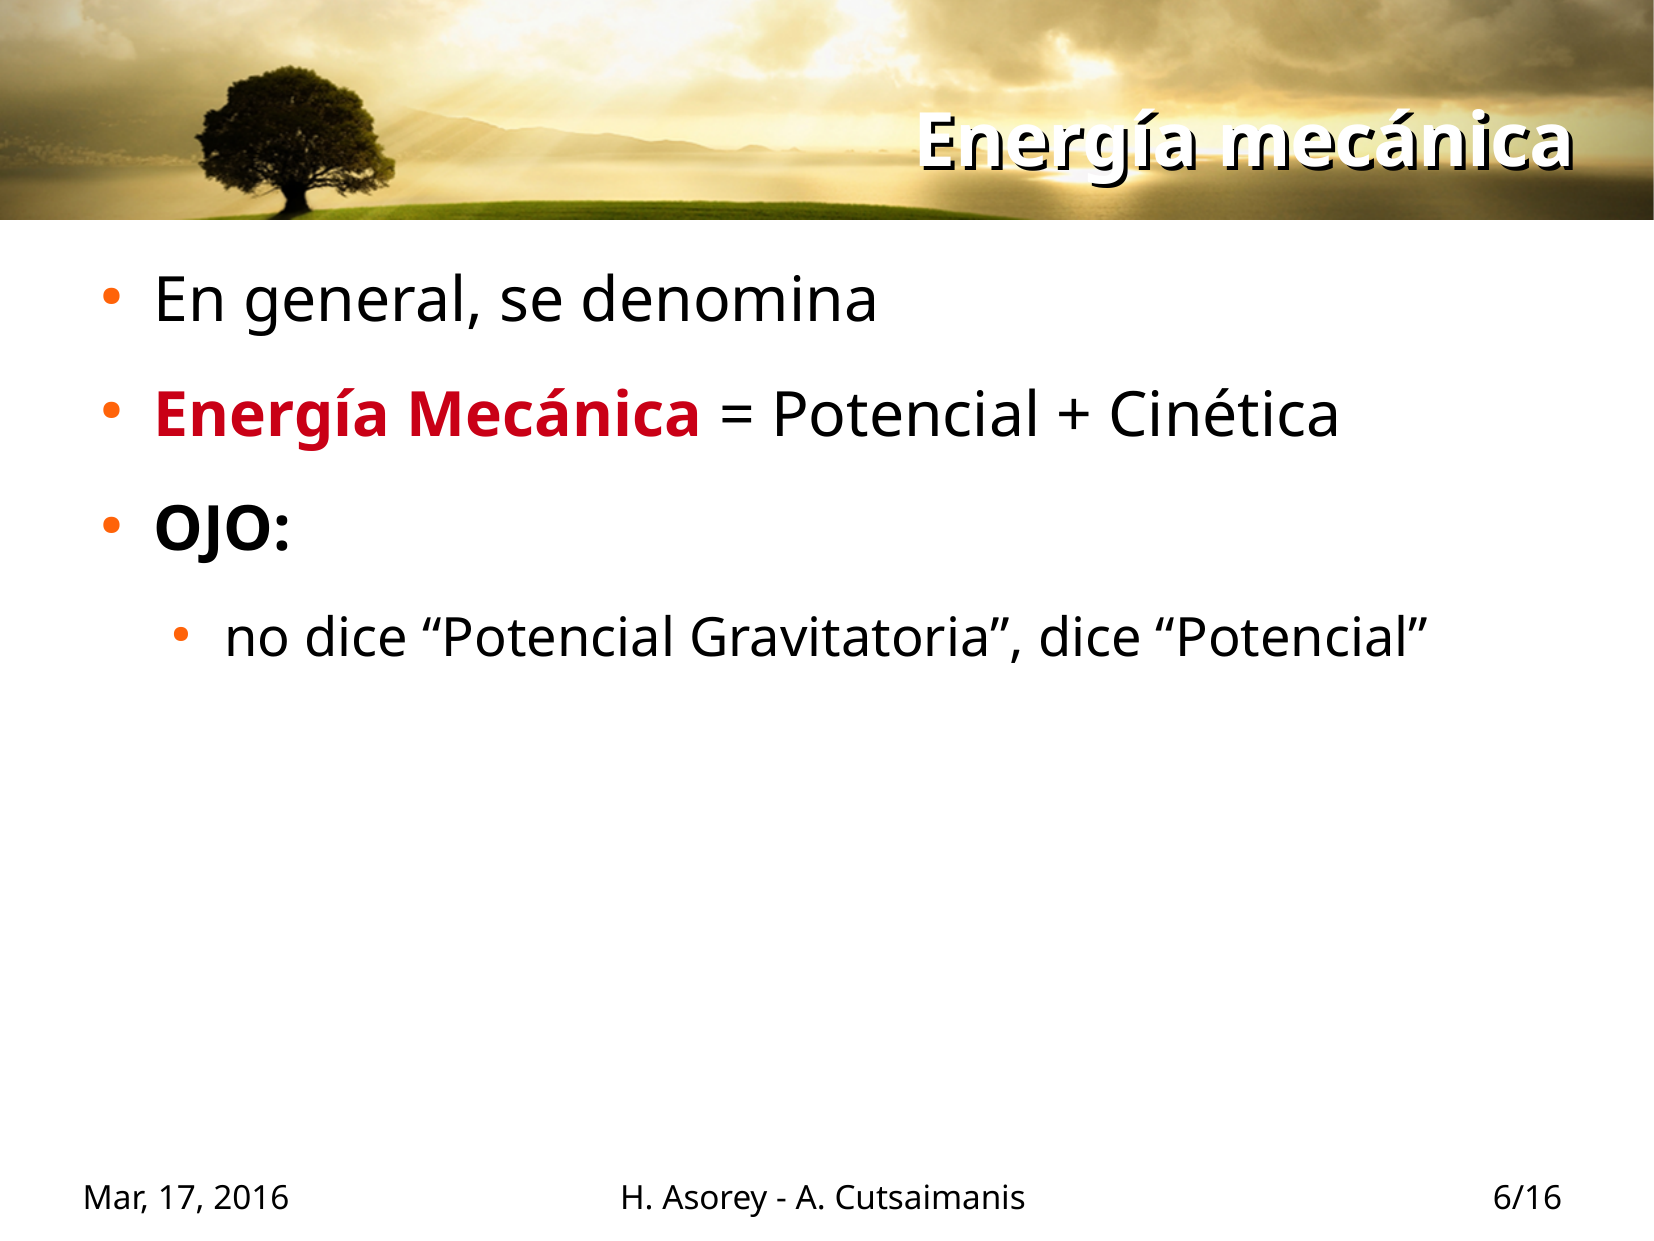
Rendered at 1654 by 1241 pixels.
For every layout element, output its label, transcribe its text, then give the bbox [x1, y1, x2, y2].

title Energía mecánica [86, 49, 1576, 226]
list En general, se denomina Energía Mecánica = Potencial + Cinética OJO: no dice “Potencial Gravitatoria”, dice “Potencial” [82, 255, 1571, 1074]
picture [0, 0, 1654, 220]
